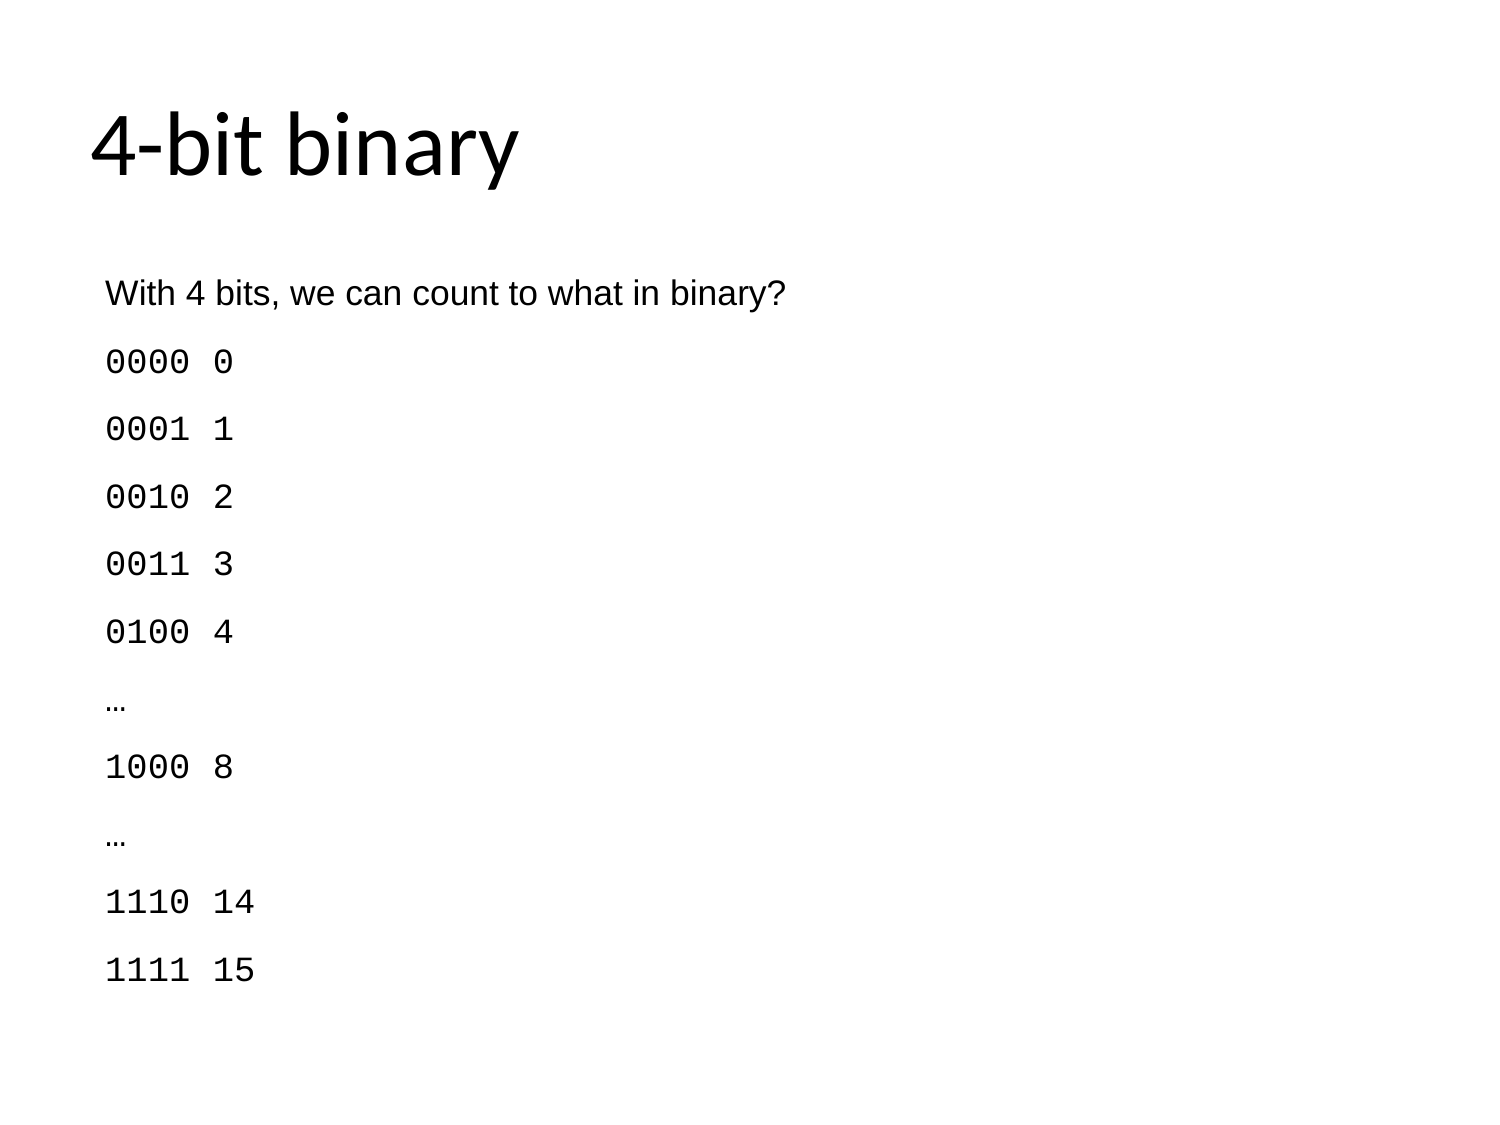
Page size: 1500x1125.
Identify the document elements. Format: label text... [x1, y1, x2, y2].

list With 4 bits, we can count to what in binary? 0000 0 0001 1 0010 2 0011 3 0100 4 … 1000 8 … 1110 14 1111 15 [75, 262, 1425, 1005]
title 4-bit binary [75, 45, 1425, 233]
